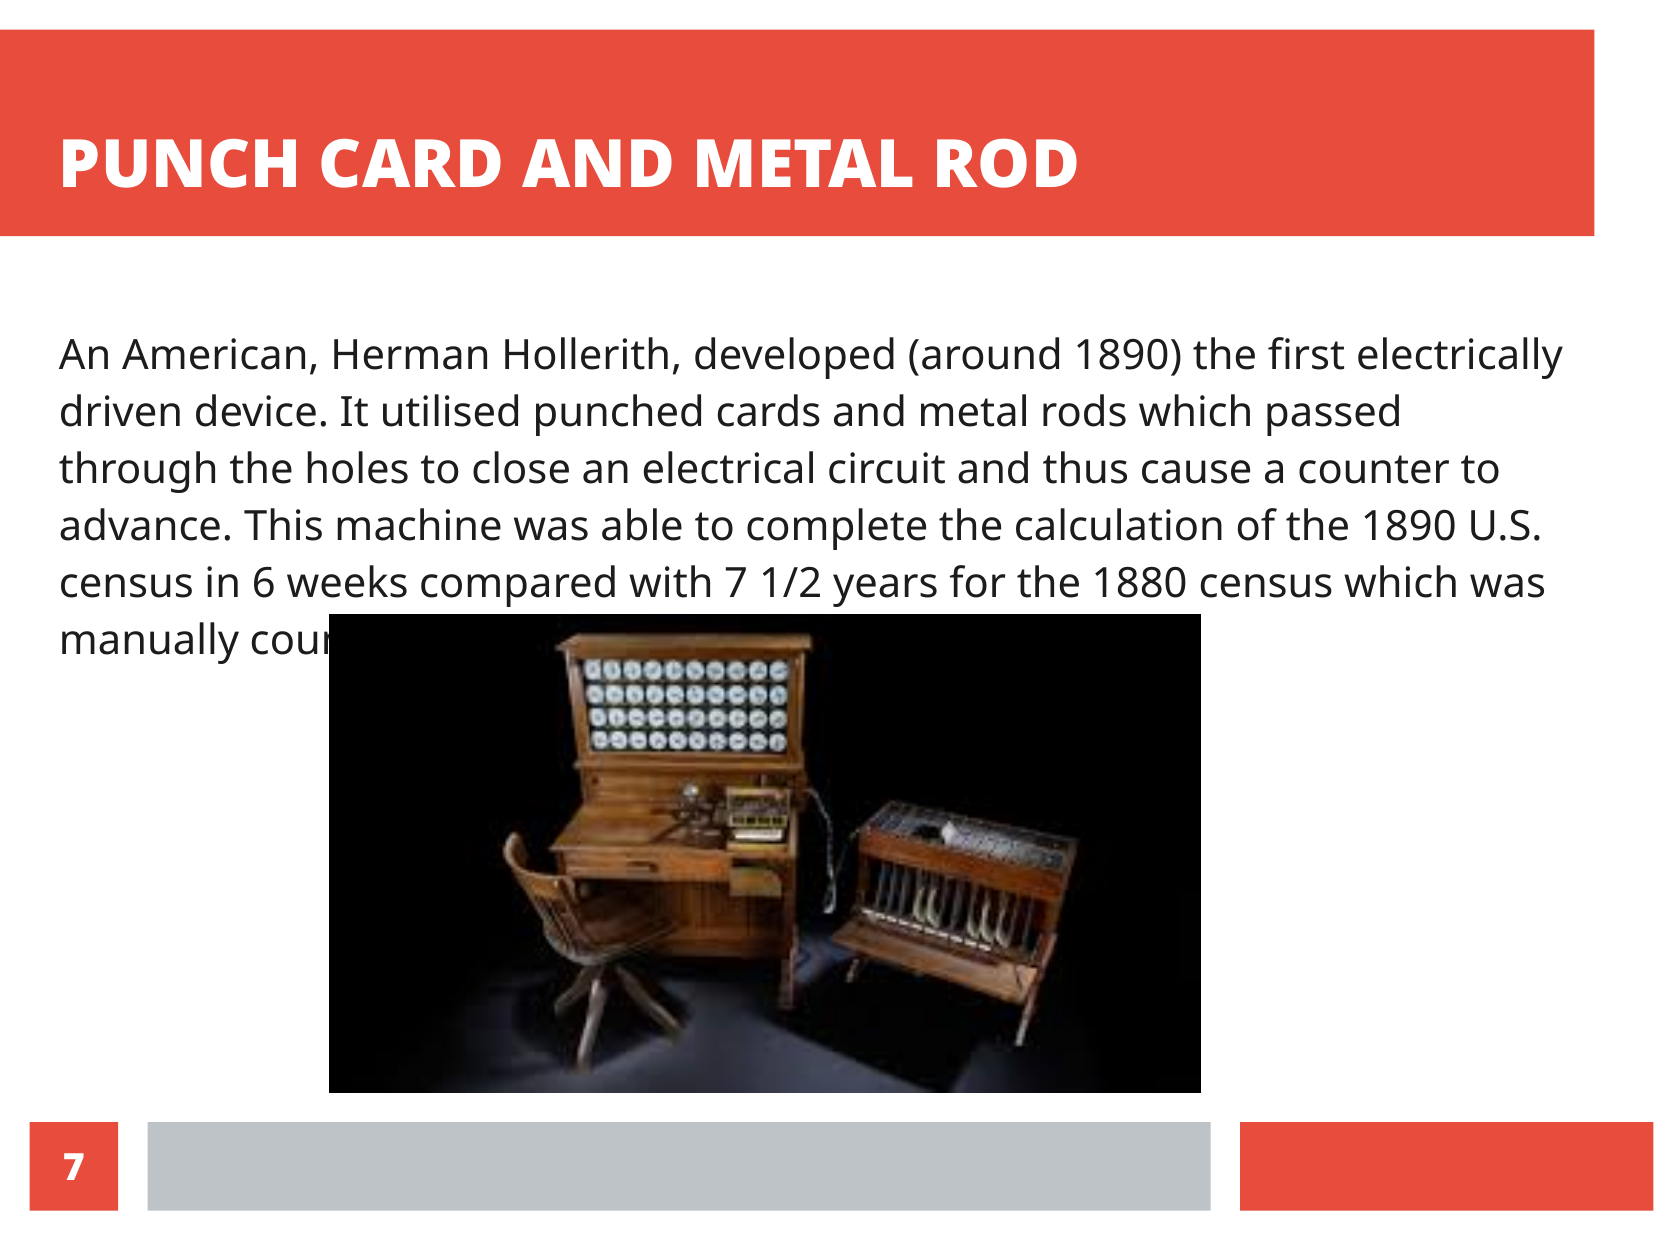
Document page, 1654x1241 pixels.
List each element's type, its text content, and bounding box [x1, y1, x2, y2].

list An American, Herman Hollerith, developed (around 1890) the first electrically driven device. It utilised punched cards and metal rods which passed through the holes to close an electrical circuit and thus cause a counter to advance. This machine was able to complete the calculation of the 1890 U.S. census in 6 weeks compared with 7 1/2 years for the 1880 census which was manually counted. [59, 324, 1565, 1093]
picture [329, 614, 1201, 1093]
title PUNCH CARD AND METAL ROD [59, 59, 1595, 207]
